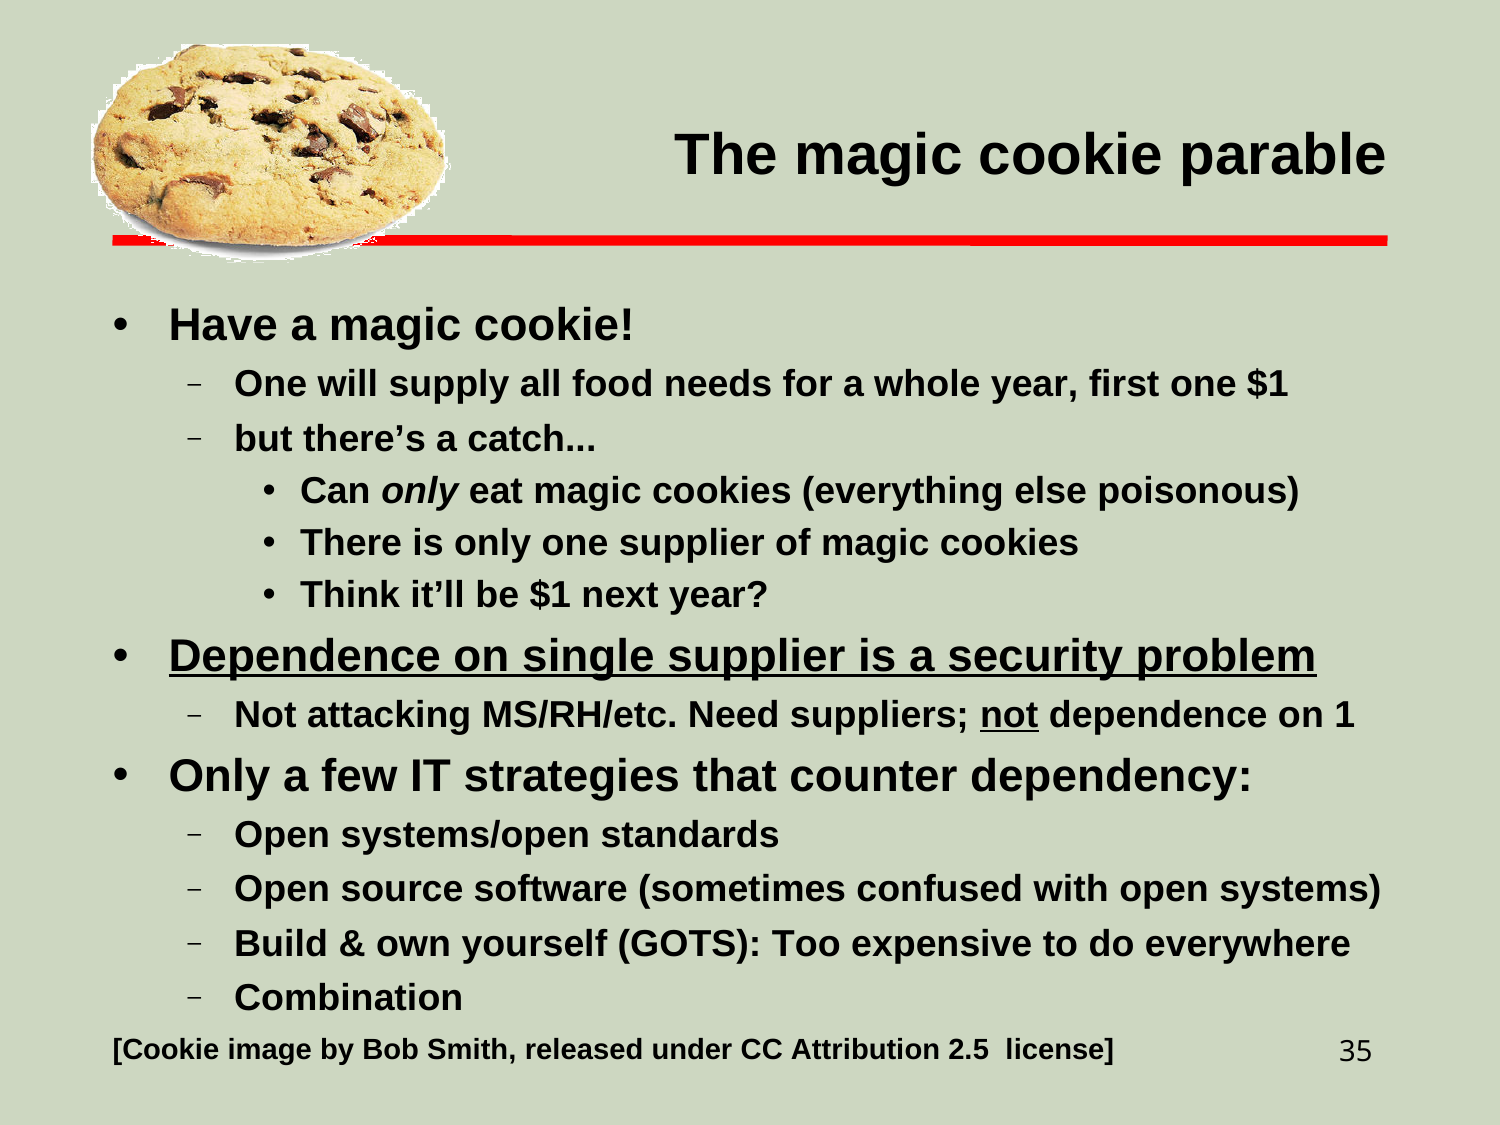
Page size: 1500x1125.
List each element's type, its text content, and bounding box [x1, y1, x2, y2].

list Have a magic cookie! One will supply all food needs for a whole year, first one $1 but there’s a catch... Can only eat magic cookies (everything else poisonous) There is only one supplier of magic cookies Think it’ll be $1 next year? Dependence on single supplier is a security problem Not attacking MS/RH/etc. Need suppliers; not dependence on 1 Only a few IT strategies that counter dependency: Open systems/open standards Open source software (sometimes confused with open systems) Build & own yourself (GOTS): Too expensive to do everywhere Combination [Cookie image by Bob Smith, released under CC Attribution 2.5 license] [112, 299, 1388, 1066]
picture [75, 37, 451, 267]
title The magic cookie parable [451, 93, 1388, 217]
